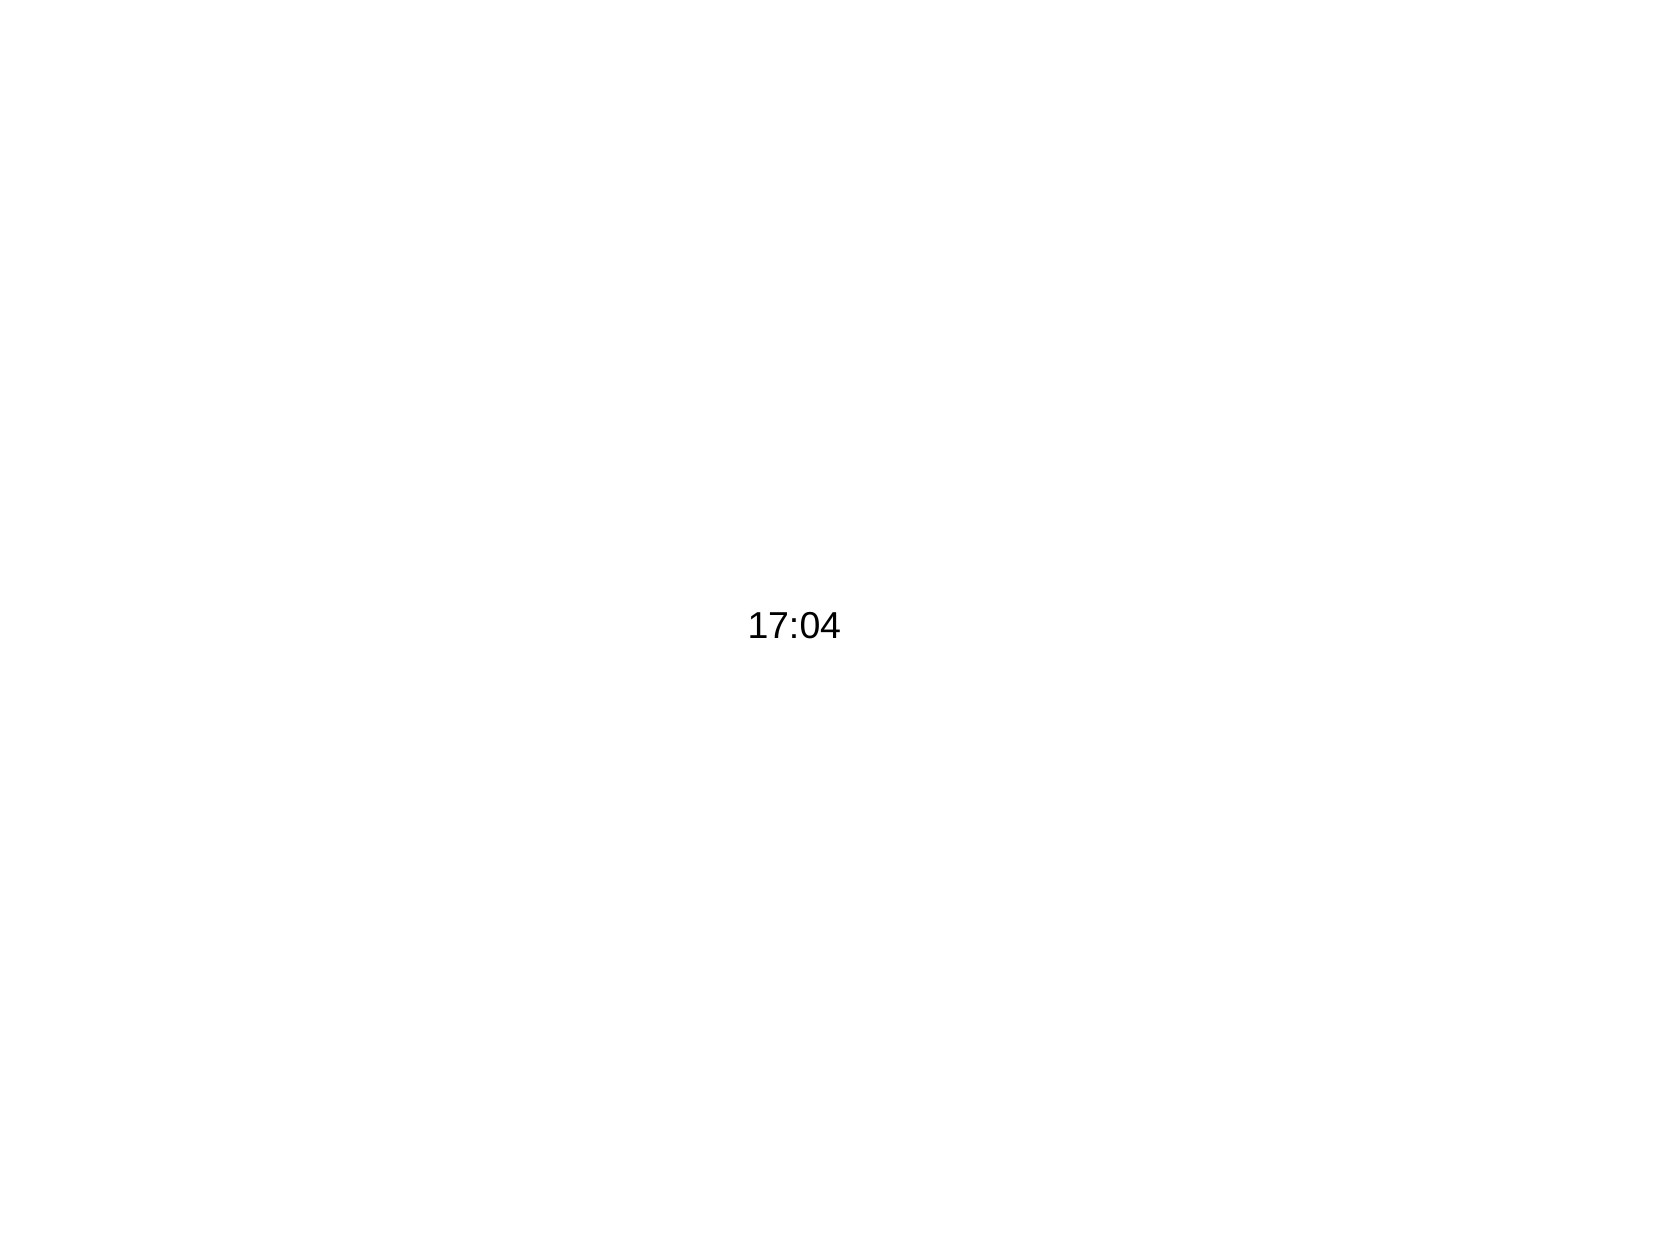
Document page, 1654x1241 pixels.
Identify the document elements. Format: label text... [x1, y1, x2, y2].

text_box 17:04 [732, 597, 941, 668]
